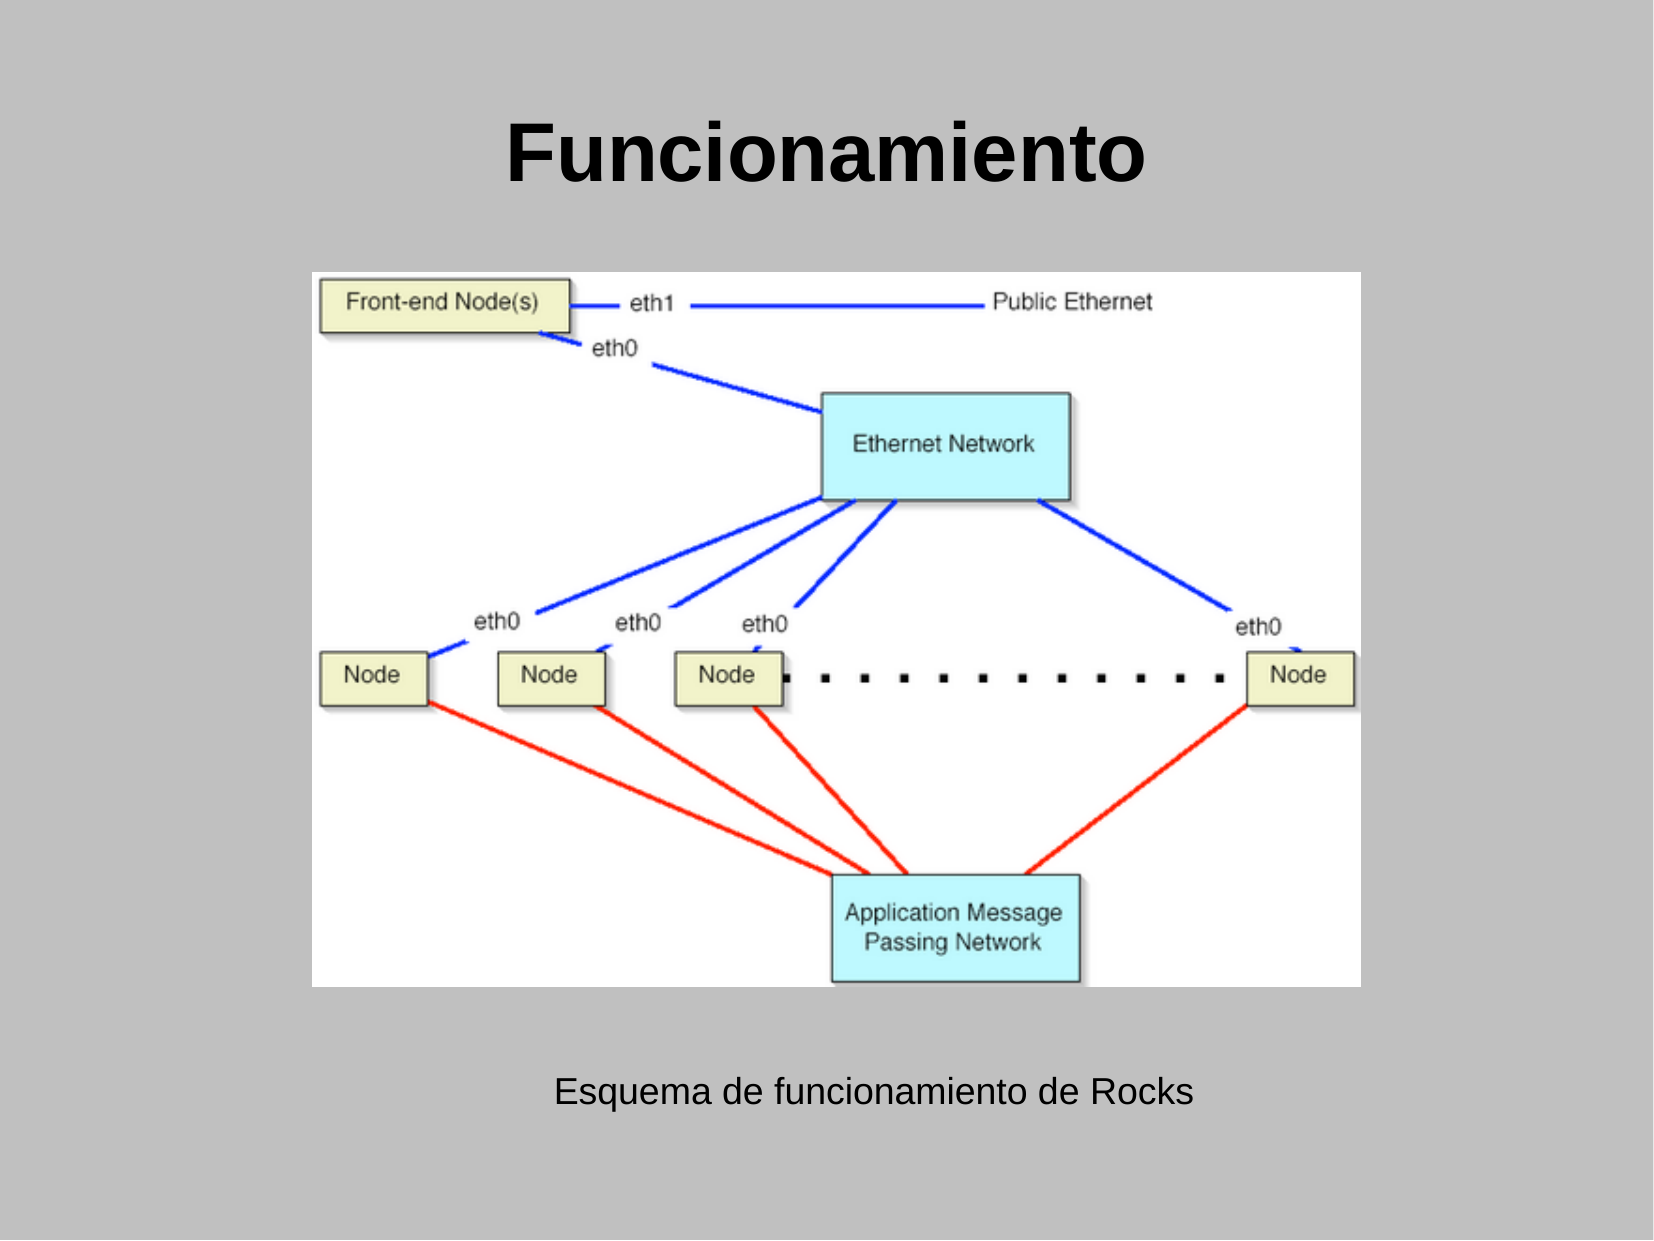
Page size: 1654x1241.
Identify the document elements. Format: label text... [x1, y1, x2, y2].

title Funcionamiento [82, 49, 1571, 257]
picture [312, 272, 1361, 987]
text_box Esquema de funcionamiento de Rocks [295, 1062, 1453, 1120]
